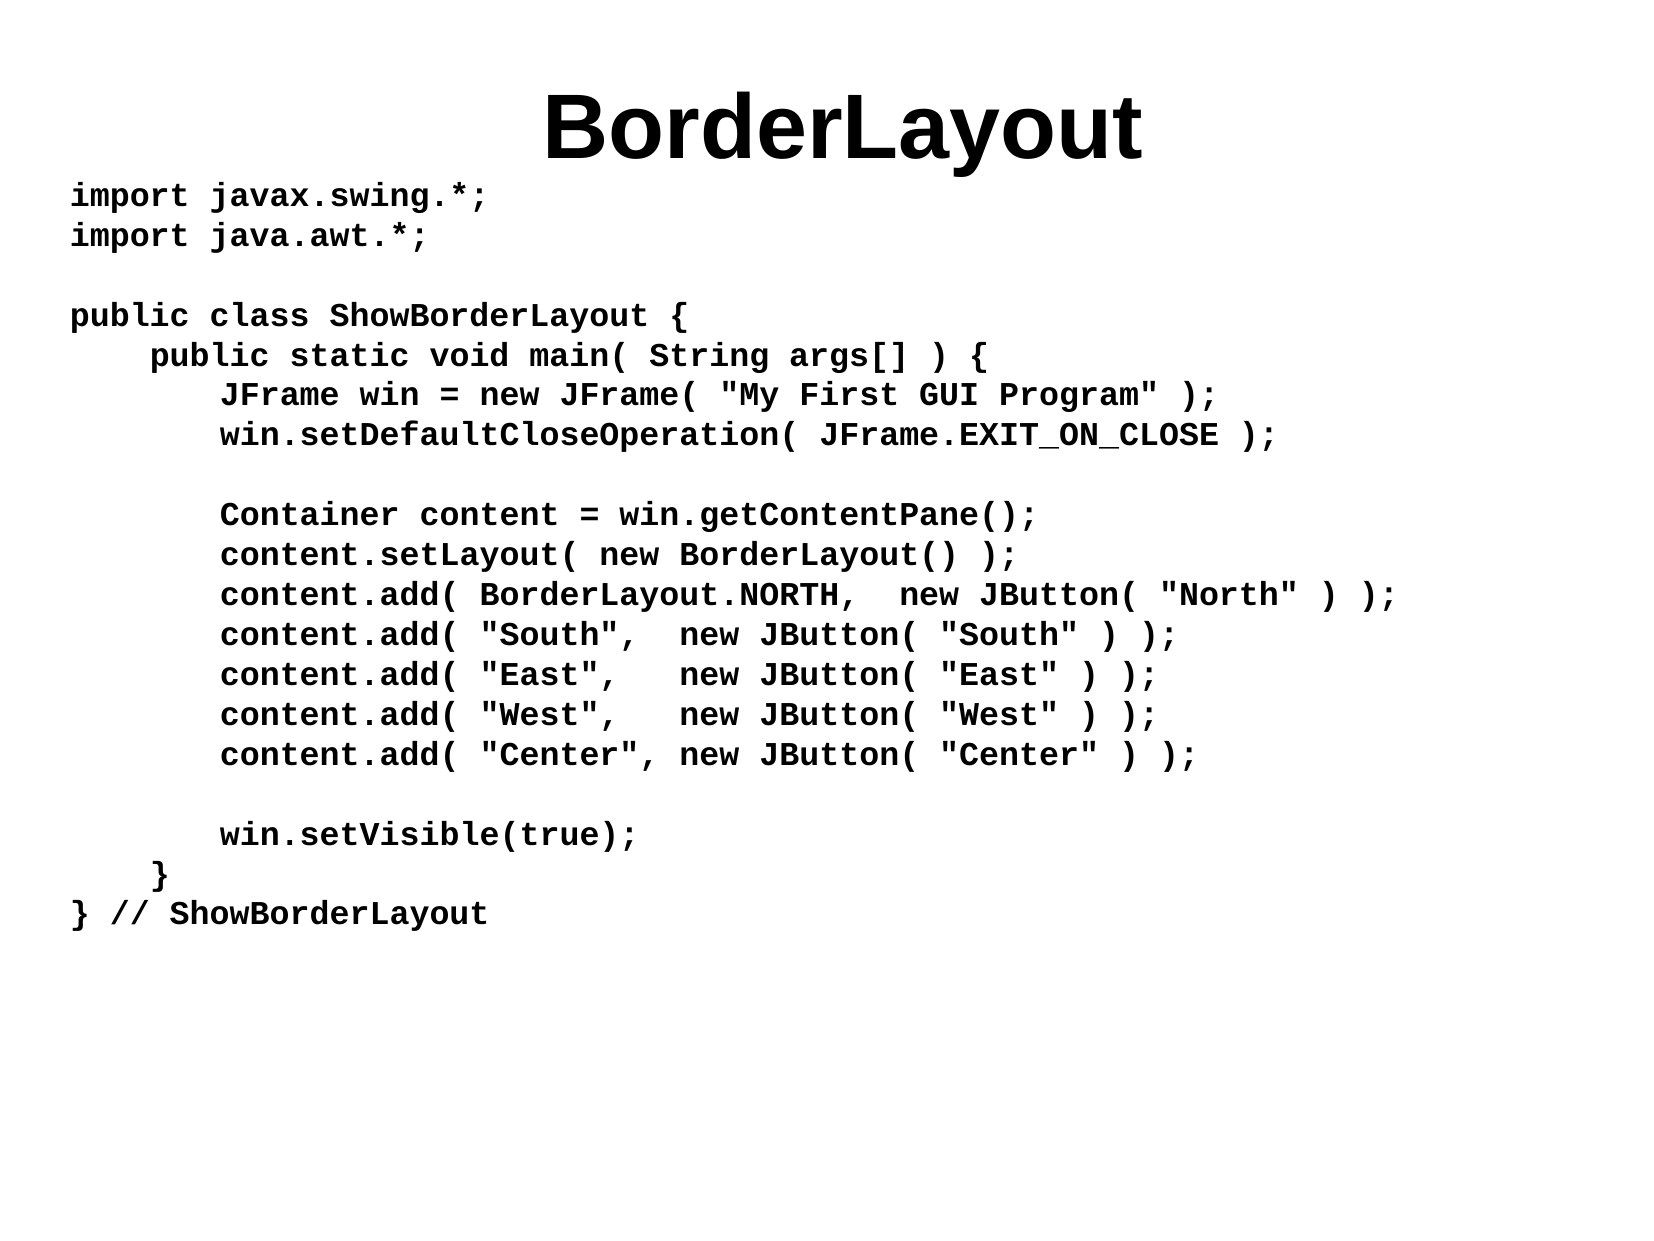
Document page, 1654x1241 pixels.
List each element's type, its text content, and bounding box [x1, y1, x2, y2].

text_box import javax.swing.*; import java.awt.*; public class ShowBorderLayout { public static void main( String args[] ) { JFrame win = new JFrame( "My First GUI Program" ); win.setDefaultCloseOperation( JFrame.EXIT_ON_CLOSE ); Container content = win.getContentPane(); content.setLayout( new BorderLayout() ); content.add( BorderLayout.NORTH, new JButton( "North" ) ); content.add( "South", new JButton( "South" ) ); content.add( "East", new JButton( "East" ) ); content.add( "West", new JButton( "West" ) ); content.add( "Center", new JButton( "Center" ) ); win.setVisible(true); } } // ShowBorderLayout [55, 165, 1415, 940]
title BorderLayout [82, 49, 1571, 196]
